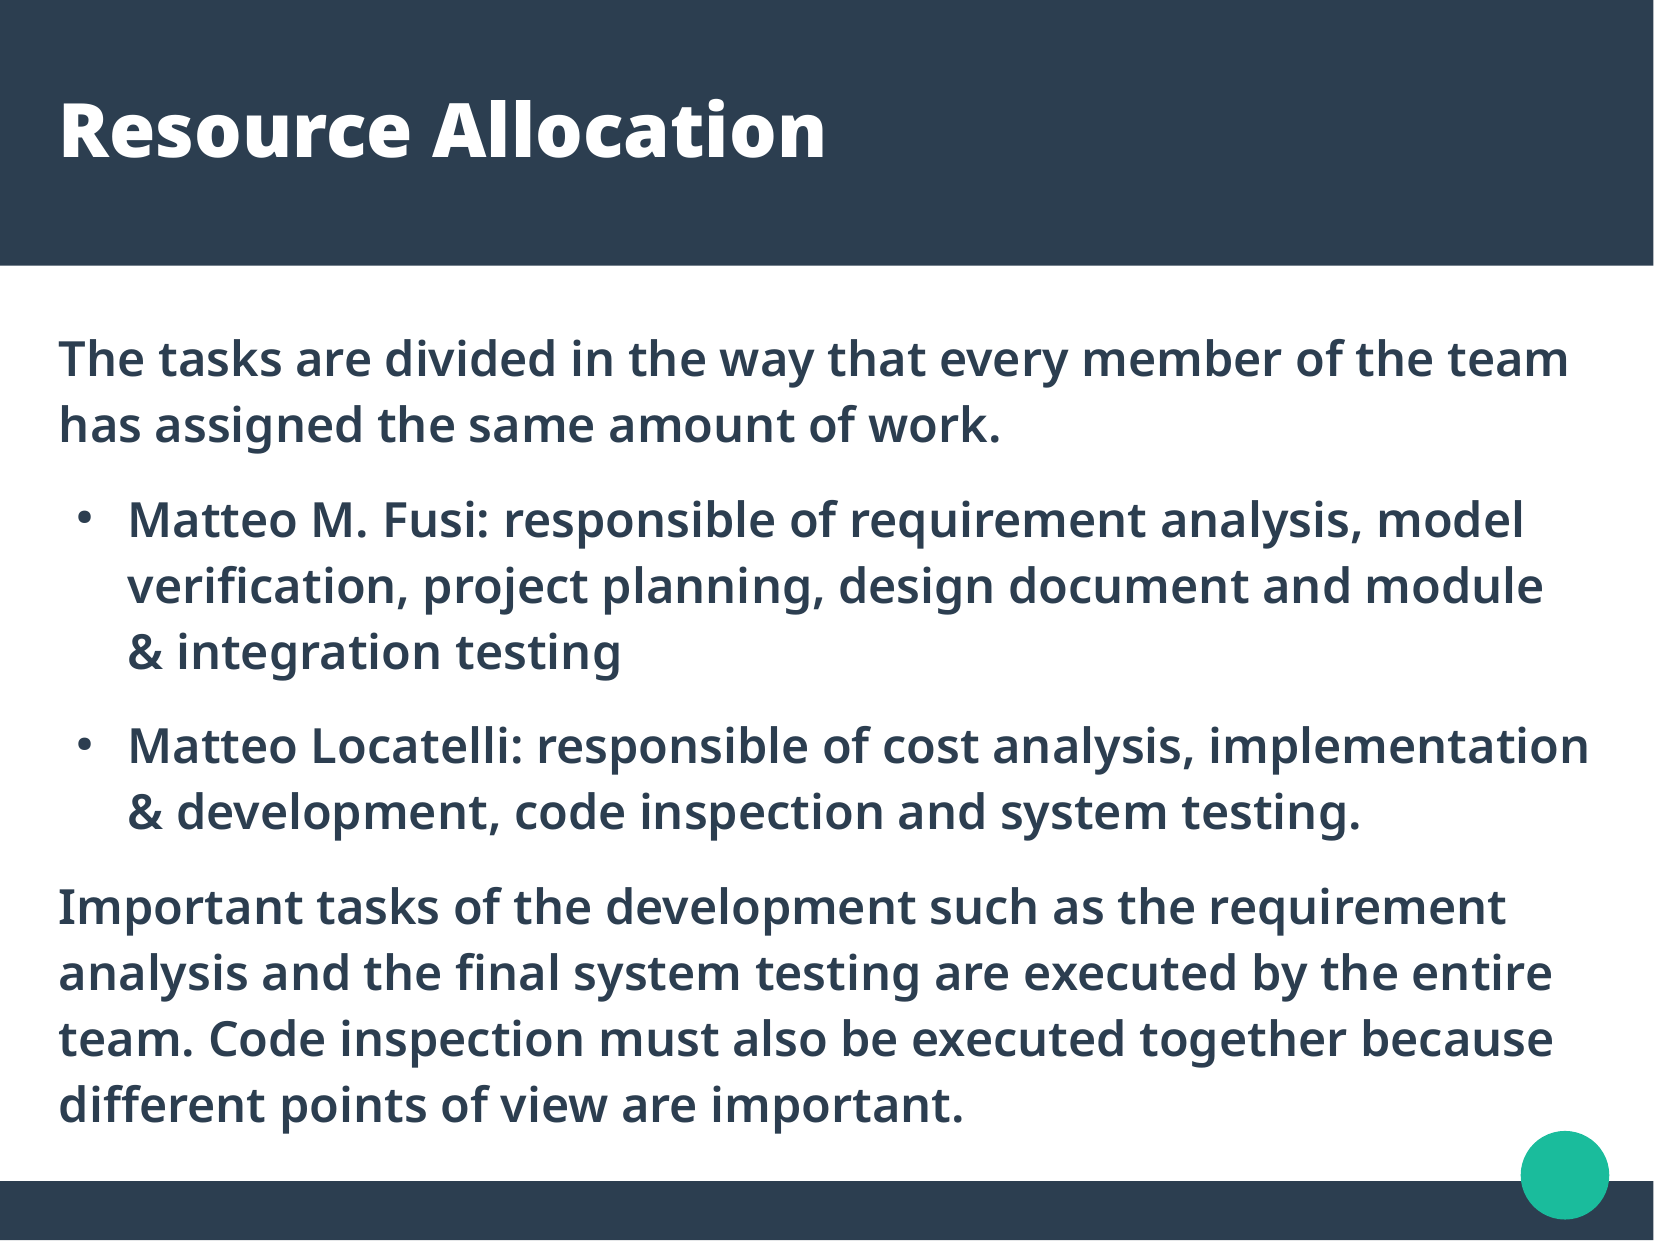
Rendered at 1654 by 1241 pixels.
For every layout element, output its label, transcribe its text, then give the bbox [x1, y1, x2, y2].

title Resource Allocation [59, 49, 1595, 207]
list The tasks are divided in the way that every member of the team has assigned the same amount of work. Matteo M. Fusi: responsible of requirement analysis, model verification, project planning, design document and module & integration testing Matteo Locatelli: responsible of cost analysis, implementation & development, code inspection and system testing. Important tasks of the development such as the requirement analysis and the final system testing are executed by the entire team. Code inspection must also be executed together because different points of view are important. [59, 324, 1595, 1152]
